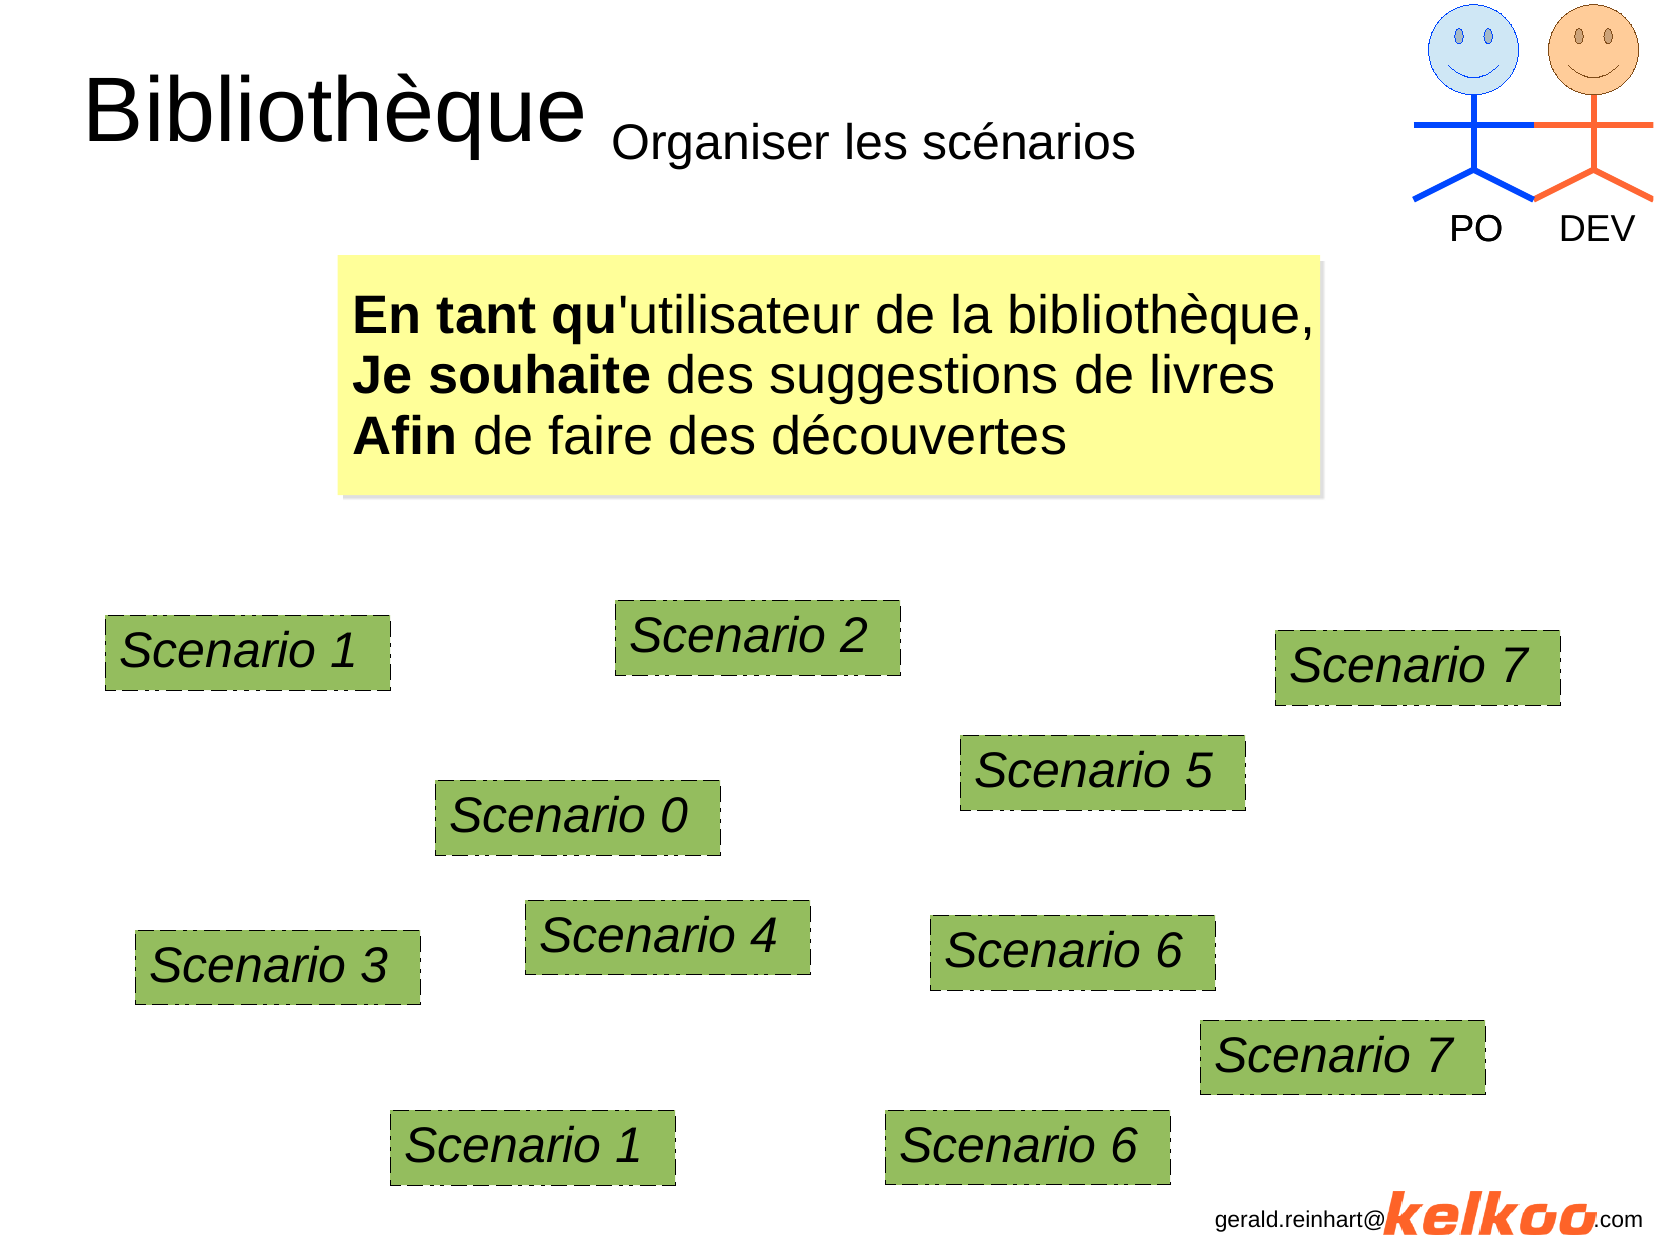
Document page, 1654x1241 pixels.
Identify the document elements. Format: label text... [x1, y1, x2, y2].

title Bibliothèque [82, 5, 1571, 213]
text_box gerald.reinhart@ .com [1193, 1199, 1654, 1241]
text_box Scenario 4 [525, 900, 811, 975]
text_box PO [1413, 213, 1534, 257]
text_box Scenario 1 [105, 615, 391, 691]
text_box Scenario 6 [930, 915, 1216, 991]
picture [1383, 1191, 1597, 1199]
text_box Scenario 6 [885, 1110, 1171, 1185]
text_box [1571, 4, 1639, 95]
text_box Scenario 7 [1200, 1020, 1486, 1095]
text_box Scenario 2 [615, 600, 901, 676]
text_box Scenario 0 [435, 780, 721, 856]
text_box Scenario 3 [135, 930, 421, 1005]
text_box Scenario 1 [390, 1110, 676, 1186]
text_box Scenario 7 [1275, 630, 1561, 706]
text_box DEV [1534, 199, 1654, 257]
text_box Organiser les scénarios [596, 106, 1152, 178]
text_box Scenario 5 [960, 735, 1246, 811]
text_box En tant qu'utilisateur de la bibliothèque, Je souhaite des suggestions de livres Afin de faire des découvertes [337, 255, 1321, 496]
